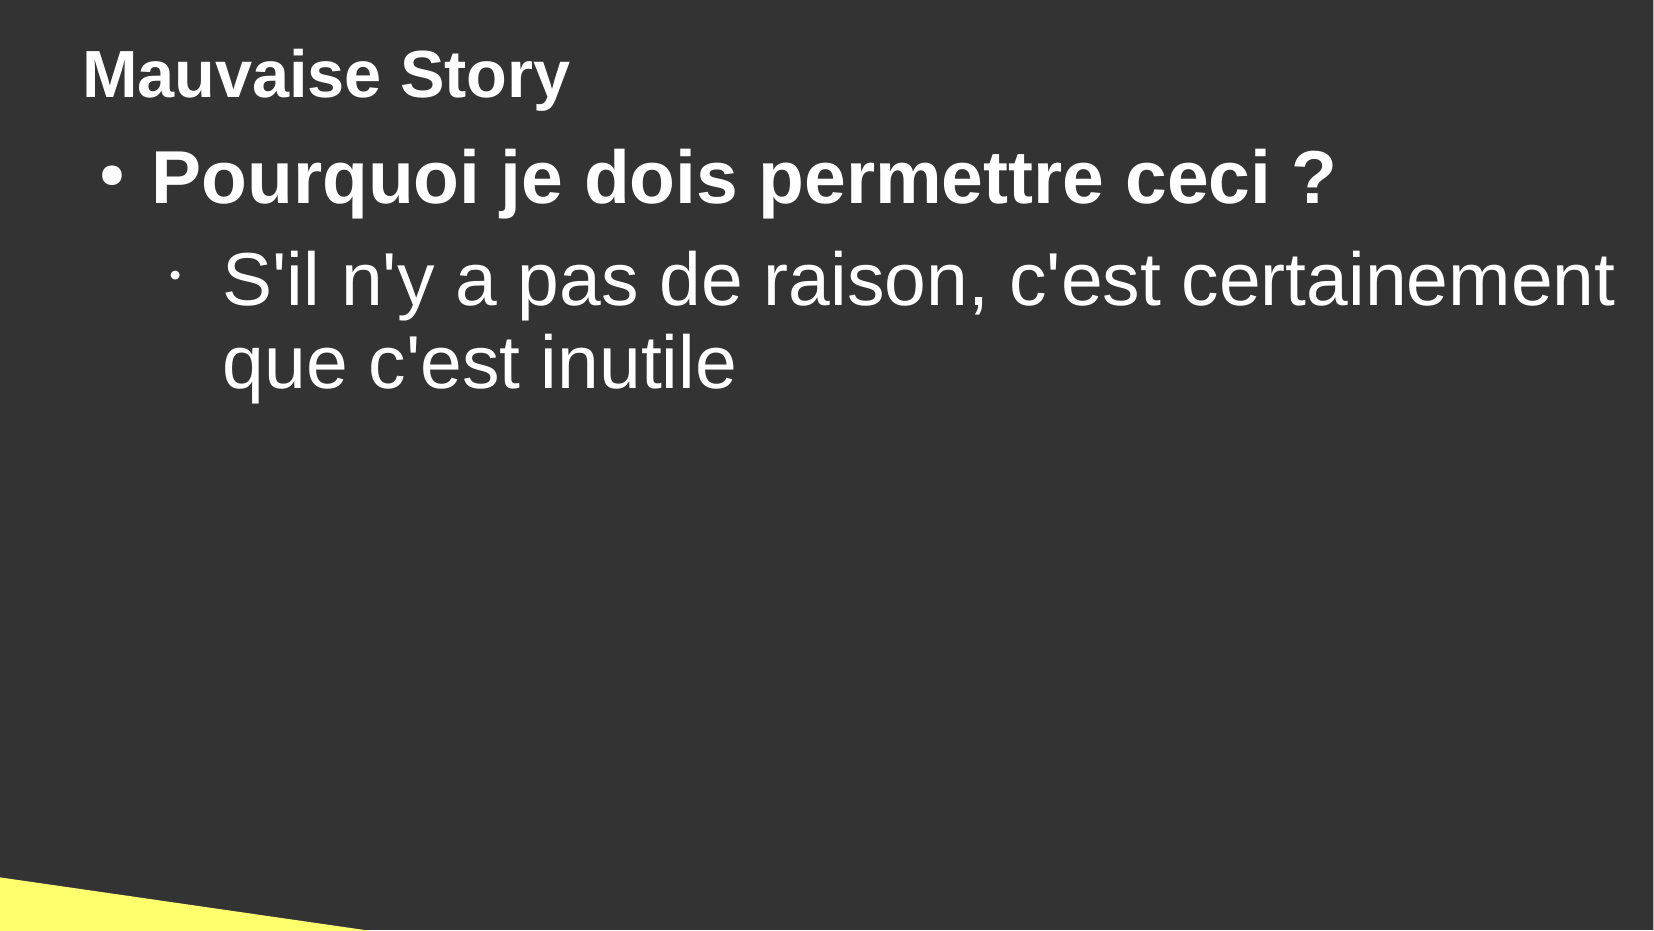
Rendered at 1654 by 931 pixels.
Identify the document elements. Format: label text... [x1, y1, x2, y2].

list Pourquoi je dois permettre ceci ? S'il n'y a pas de raison, c'est certainement que c'est inutile [80, 135, 1620, 777]
title Mauvaise Story [82, 37, 1571, 122]
text_box [0, 877, 372, 931]
